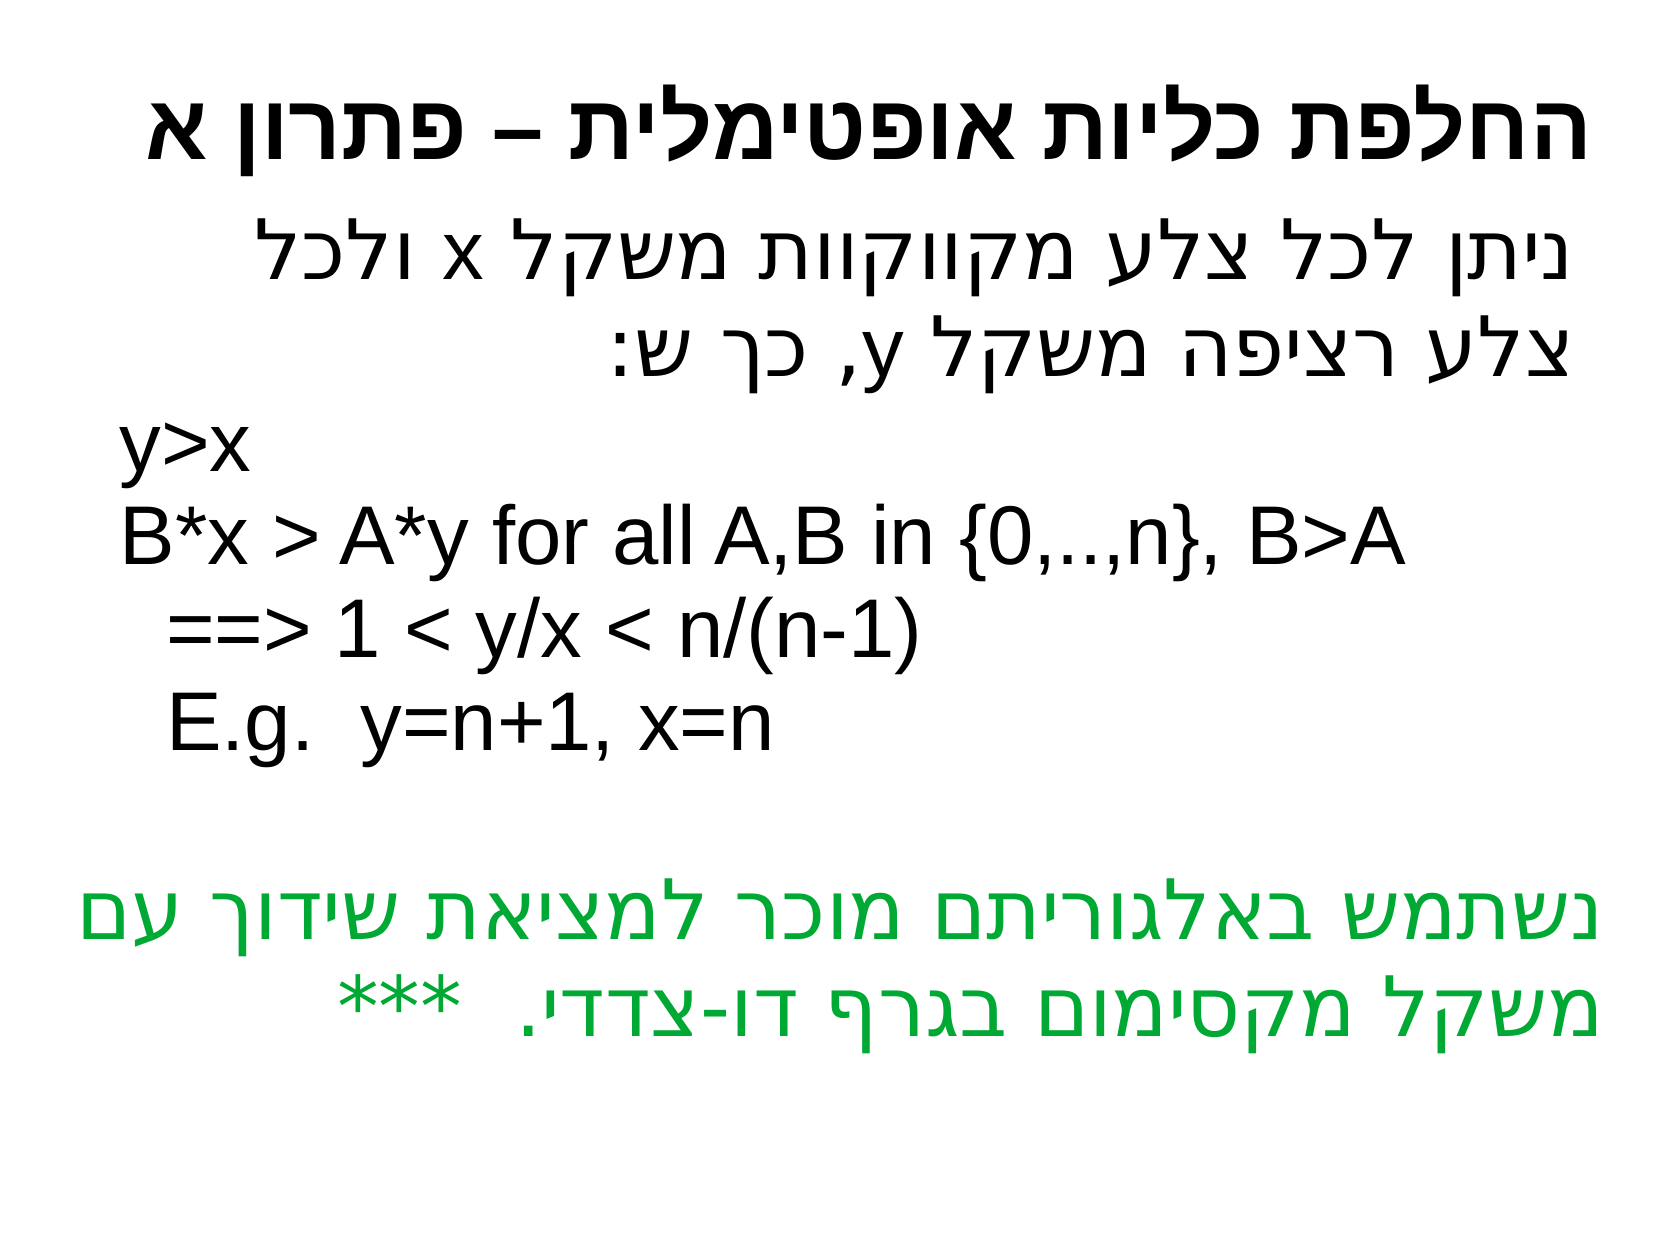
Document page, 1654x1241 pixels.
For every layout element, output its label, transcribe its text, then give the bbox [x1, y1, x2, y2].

text_box ניתן לכל צלע מקווקוות משקל x ולכל צלע רציפה משקל y, כך ש: y>x B*x > A*y for all A,B in {0,..,n}, B>A ==> 1 < y/x < n/(n-1) E.g. y=n+1, x=n [105, 195, 1591, 779]
text_box נשתמש באלגוריתם מוכר למציאת שידוך עם משקל מקסימום בגרף דו-צדדי. *** [15, 855, 1621, 1067]
title החלפת כליות אופטימלית – פתרון א [120, 25, 1621, 231]
